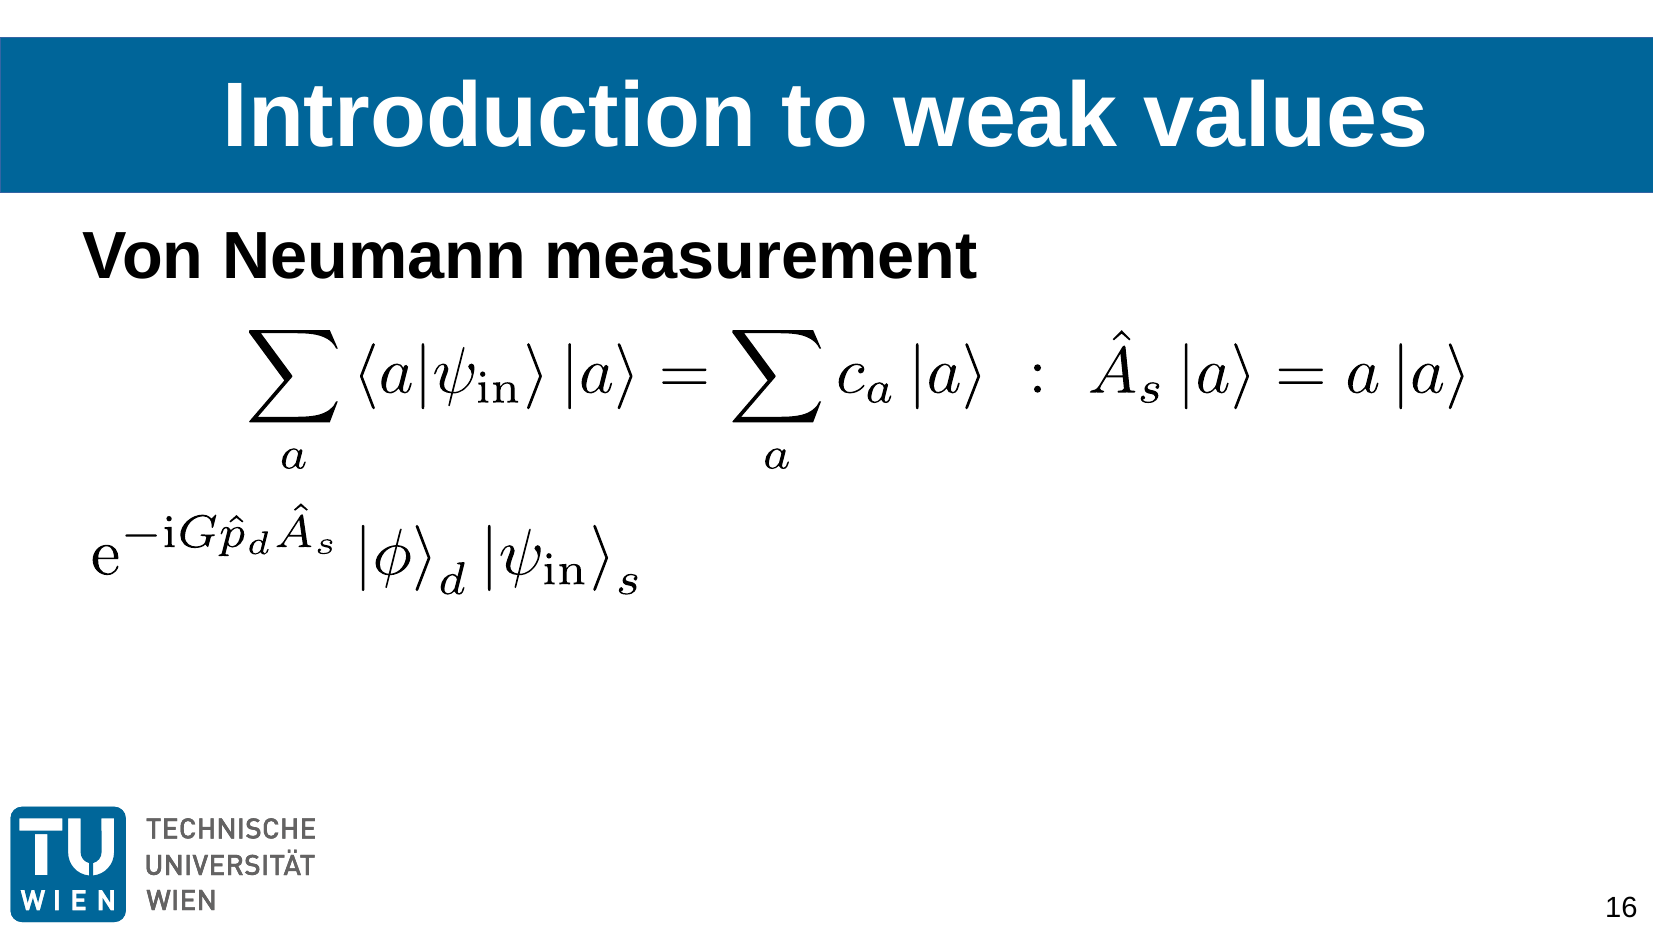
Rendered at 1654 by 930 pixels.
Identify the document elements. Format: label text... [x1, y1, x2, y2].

picture [87, 482, 645, 648]
picture [232, 311, 1478, 477]
list Von Neumann measurement [82, 217, 1571, 757]
title Introduction to weak values [0, 37, 1653, 193]
